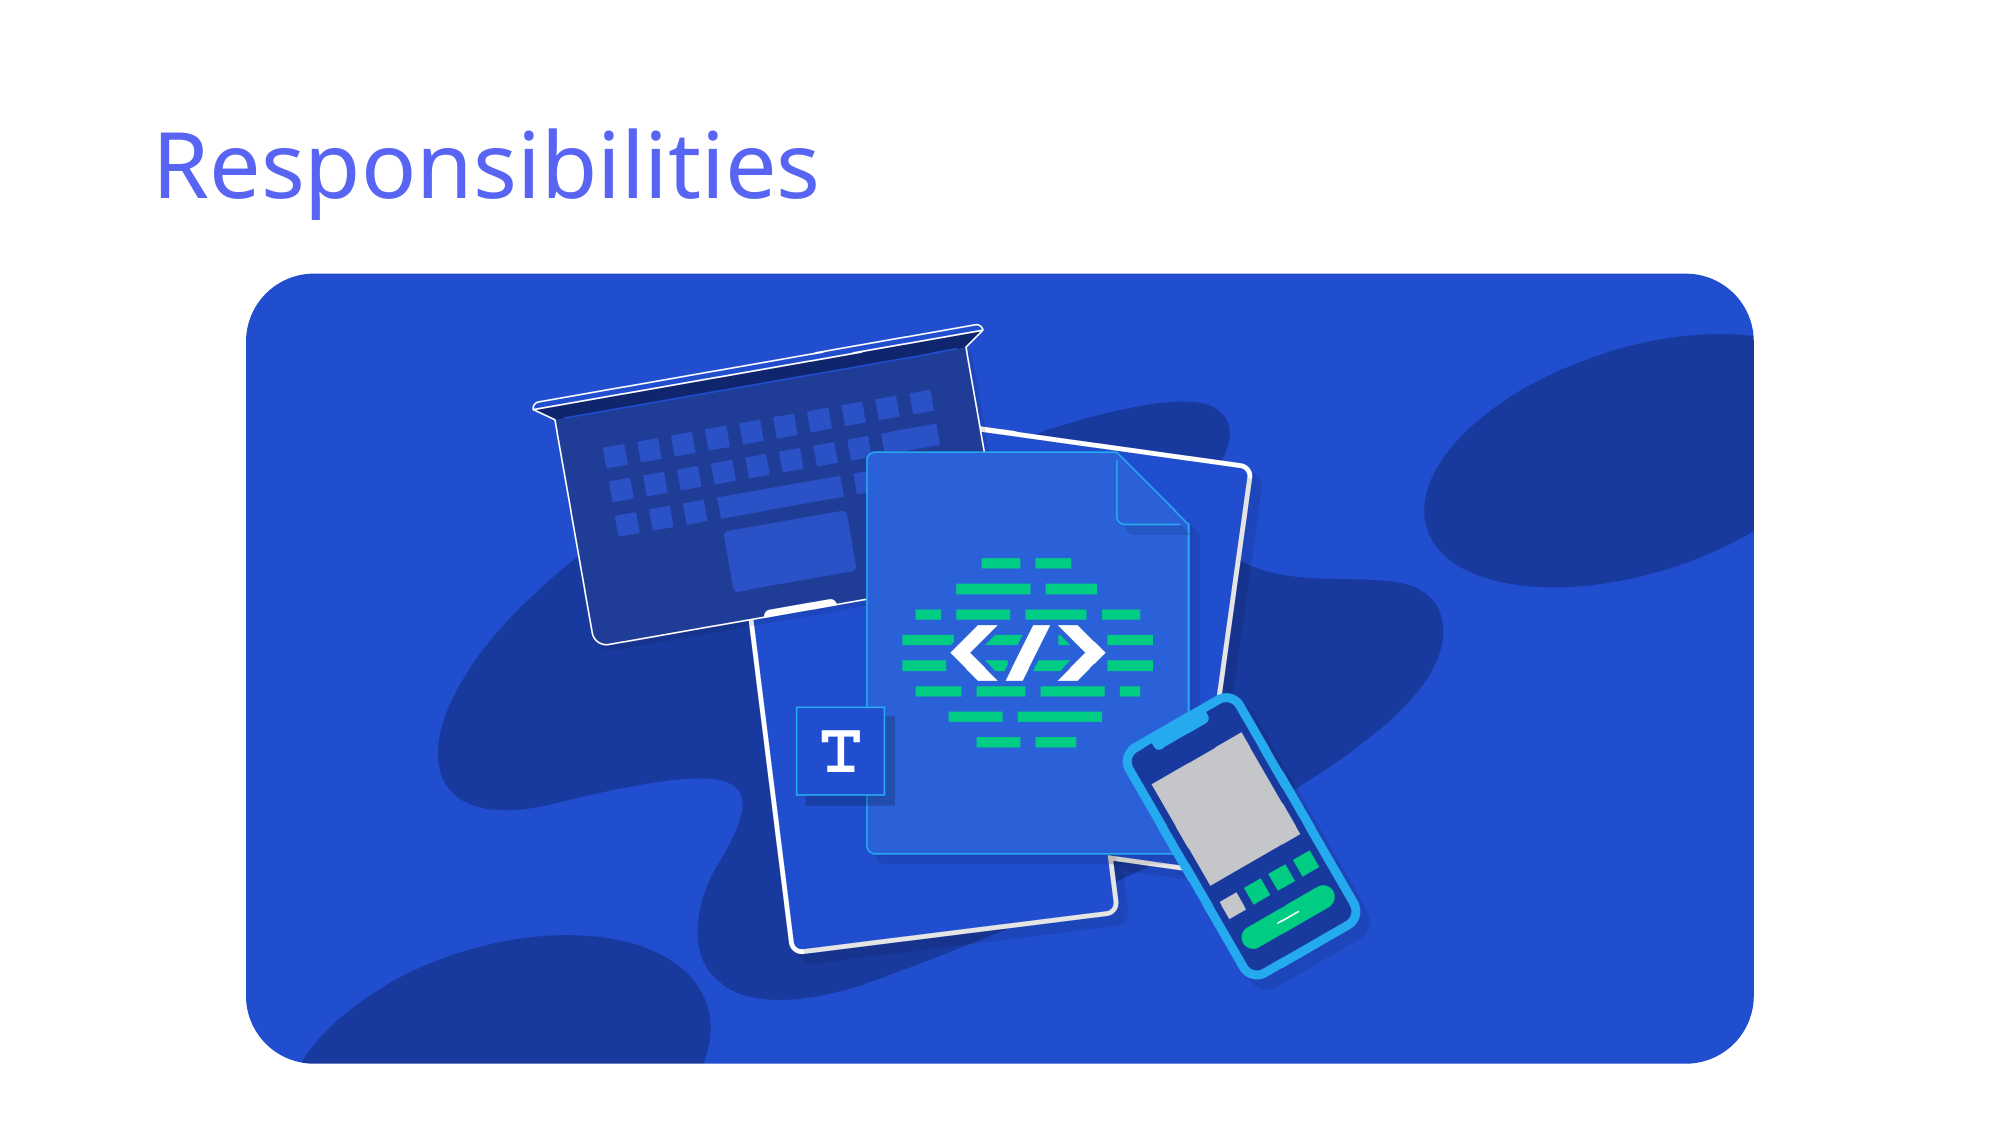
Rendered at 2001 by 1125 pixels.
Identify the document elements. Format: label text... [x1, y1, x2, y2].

text_box [245, 273, 1754, 1064]
title Responsibilities [137, 59, 1863, 278]
